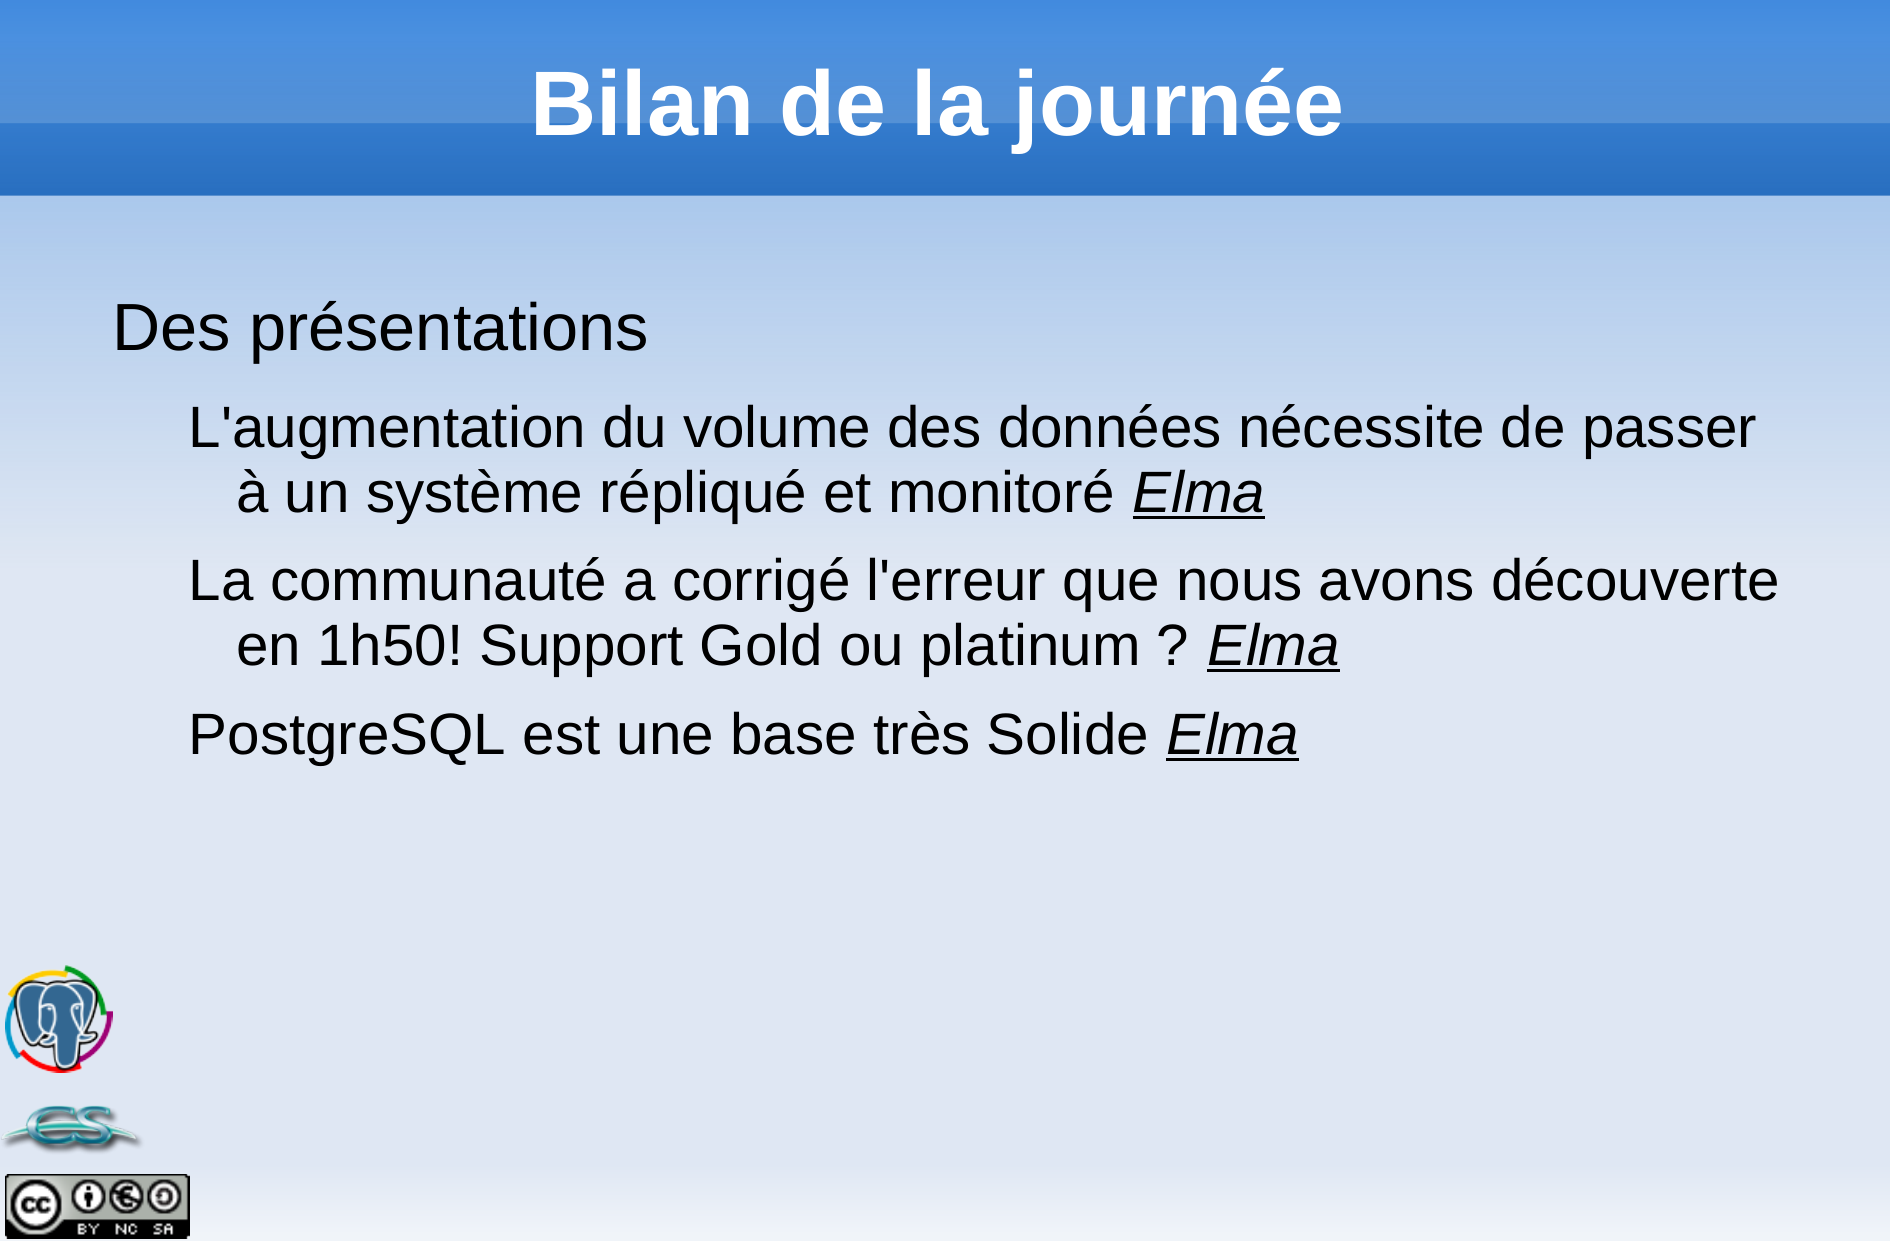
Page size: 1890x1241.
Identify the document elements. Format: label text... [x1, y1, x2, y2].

list Des présentations L'augmentation du volume des données nécessite de passer à un système répliqué et monitoré Elma La communauté a corrigé l'erreur que nous avons découverte en 1h50! Support Gold ou platinum ? Elma PostgreSQL est une base très Solide Elma [94, 290, 1796, 1094]
title Bilan de la journée [87, 7, 1789, 200]
picture [0, 0, 1890, 1241]
